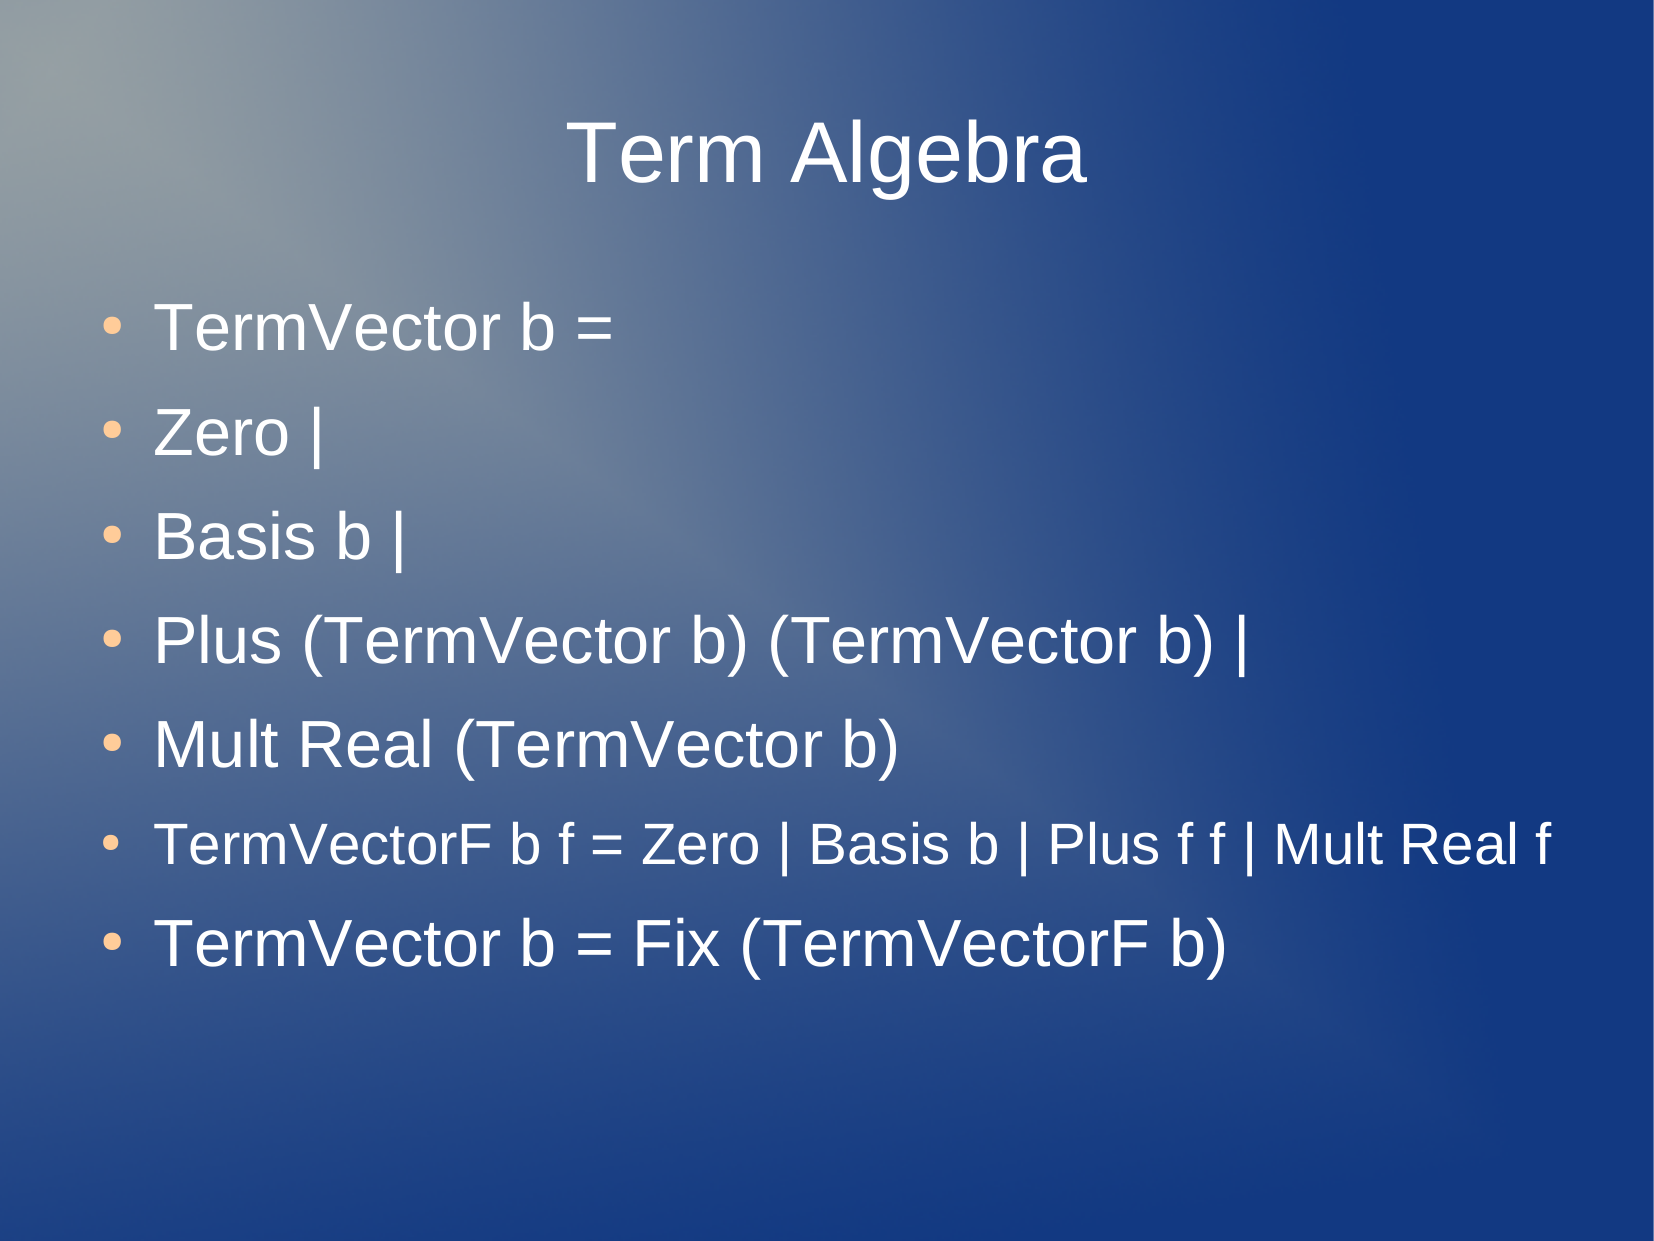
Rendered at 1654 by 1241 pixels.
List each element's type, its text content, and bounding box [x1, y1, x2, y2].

list TermVector b = Zero | Basis b | Plus (TermVector b) (TermVector b) | Mult Real (TermVector b) TermVectorF b f = Zero | Basis b | Plus f f | Mult Real f TermVector b = Fix (TermVectorF b) [82, 290, 1571, 1109]
title Term Algebra [82, 49, 1571, 257]
picture [0, 0, 1654, 1241]
